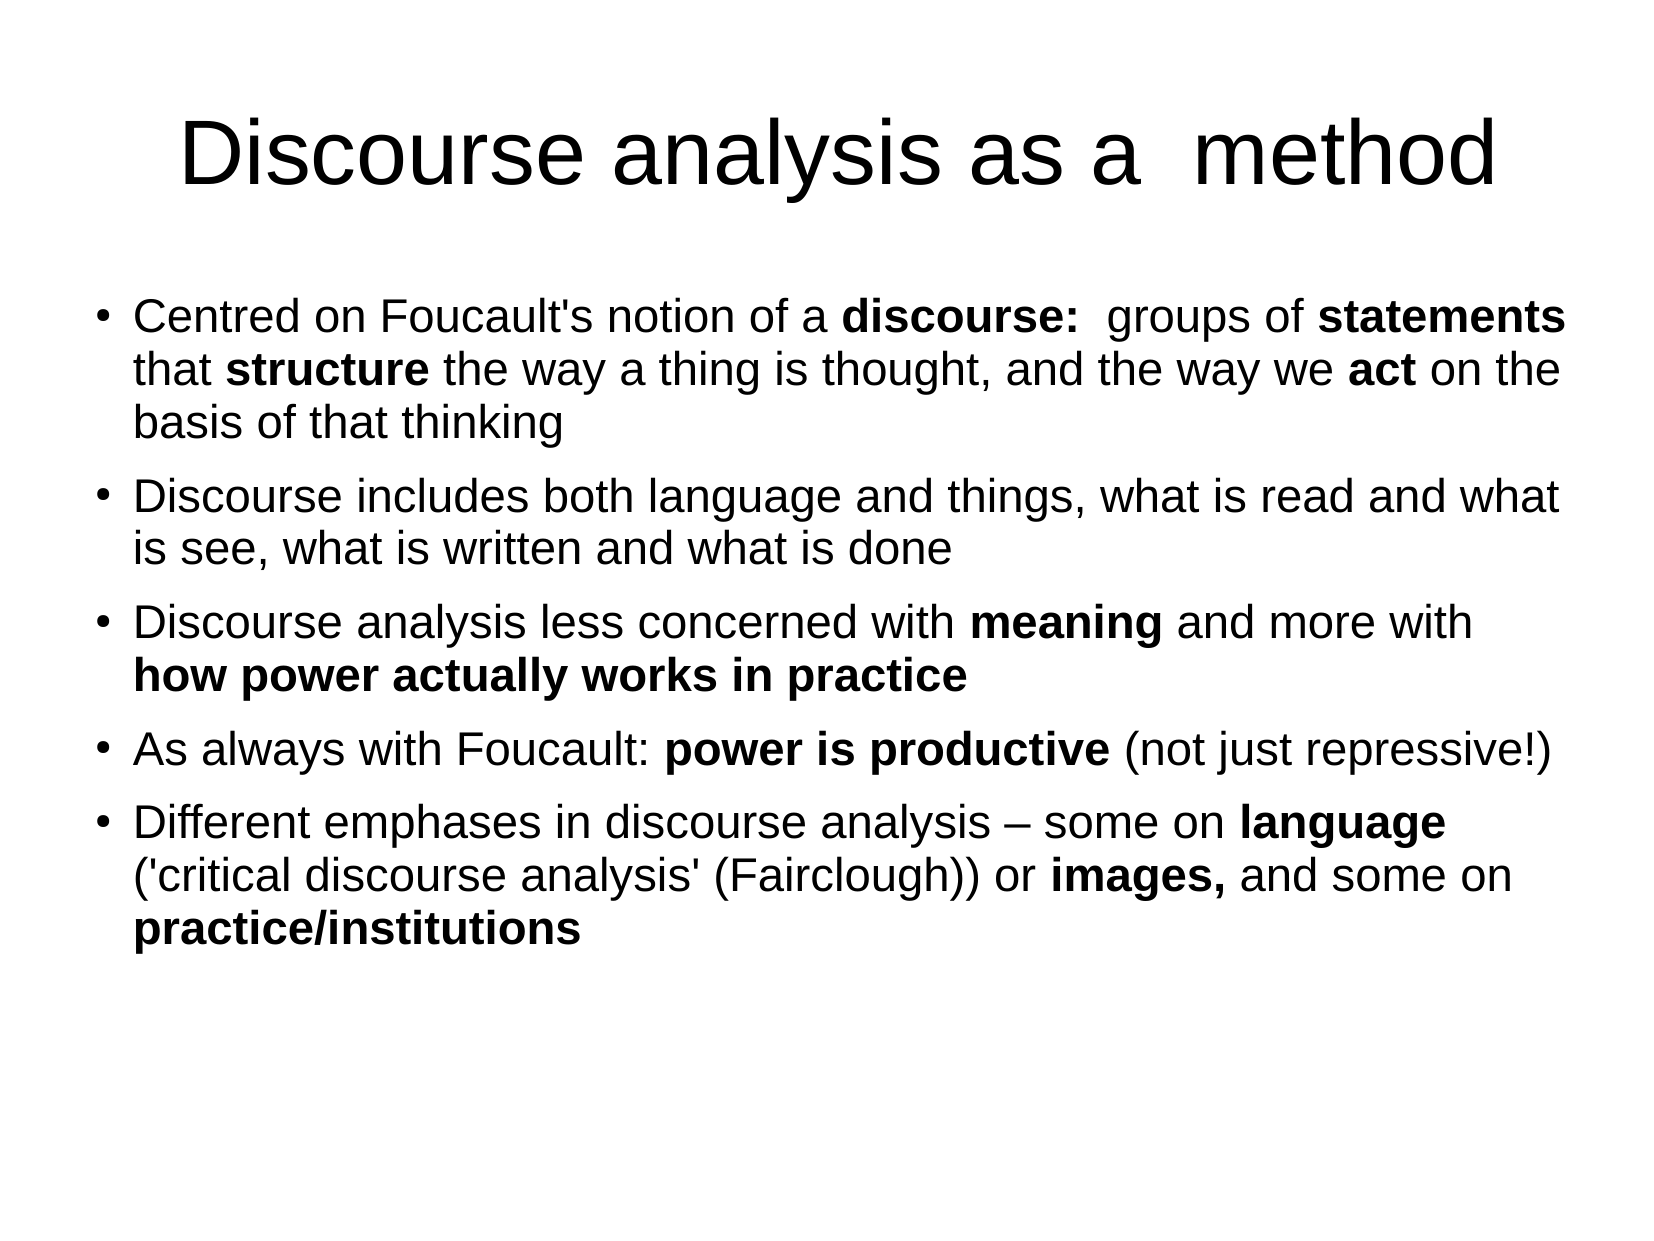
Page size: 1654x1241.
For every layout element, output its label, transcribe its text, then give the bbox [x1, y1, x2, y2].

list Centred on Foucault's notion of a discourse: groups of statements that structure the way a thing is thought, and the way we act on the basis of that thinking Discourse includes both language and things, what is read and what is see, what is written and what is done Discourse analysis less concerned with meaning and more with how power actually works in practice As always with Foucault: power is productive (not just repressive!) Different emphases in discourse analysis – some on language ('critical discourse analysis' (Fairclough)) or images, and some on practice/institutions [82, 290, 1571, 1010]
title Discourse analysis as a method [82, 49, 1571, 257]
